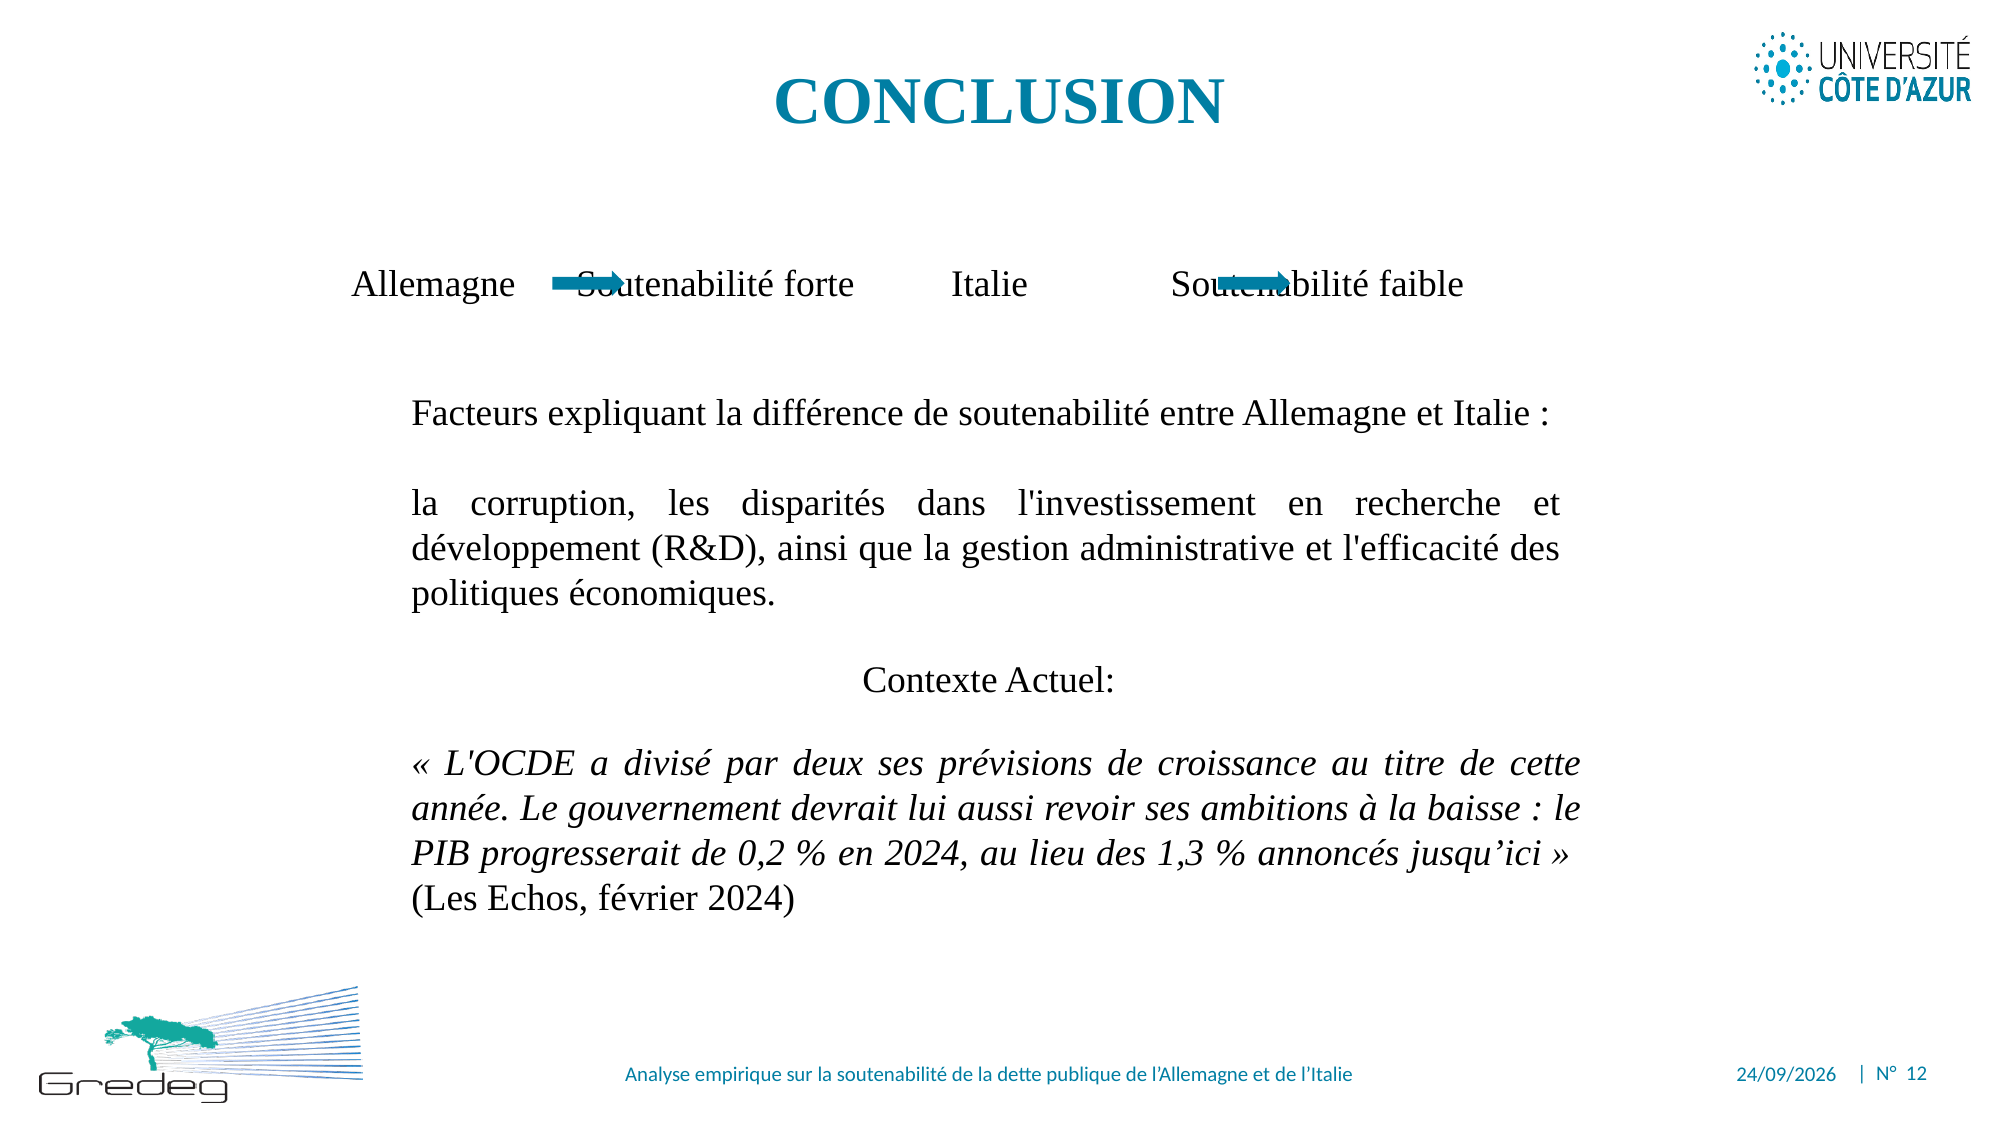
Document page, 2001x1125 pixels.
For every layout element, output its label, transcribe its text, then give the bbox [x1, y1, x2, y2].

text_box Contexte Actuel: [847, 647, 1153, 708]
text_box Analyse empirique sur la soutenabilité de la dette publique de l’Allemagne et de l’Italie [477, 1042, 1502, 1103]
text_box 14/02/2025 [1721, 1042, 1876, 1103]
text_box « L'OCDE a divisé par deux ses prévisions de croissance au titre de cette année. Le gouvernement devrait lui aussi revoir ses ambitions à la baisse : le PIB progresserait de 0,2 % en 2024, au lieu des 1,3 % annoncés jusqu’ici » (Les Echos, février 2024) [396, 730, 1604, 928]
text_box [1218, 270, 1291, 296]
text_box Facteurs expliquant la différence de soutenabilité entre Allemagne et Italie : la corruption, les disparités dans l'investissement en recherche et développement (R&D), ainsi que la gestion administrative et l'efficacité des politiques économiques. [396, 380, 1604, 623]
text_box Allemagne Soutenabilité forte Italie Soutenabilité faible [336, 251, 1722, 312]
text_box | N° 12 [1842, 1051, 1956, 1093]
title CONCLUSION [81, 22, 1919, 181]
text_box [552, 270, 625, 296]
